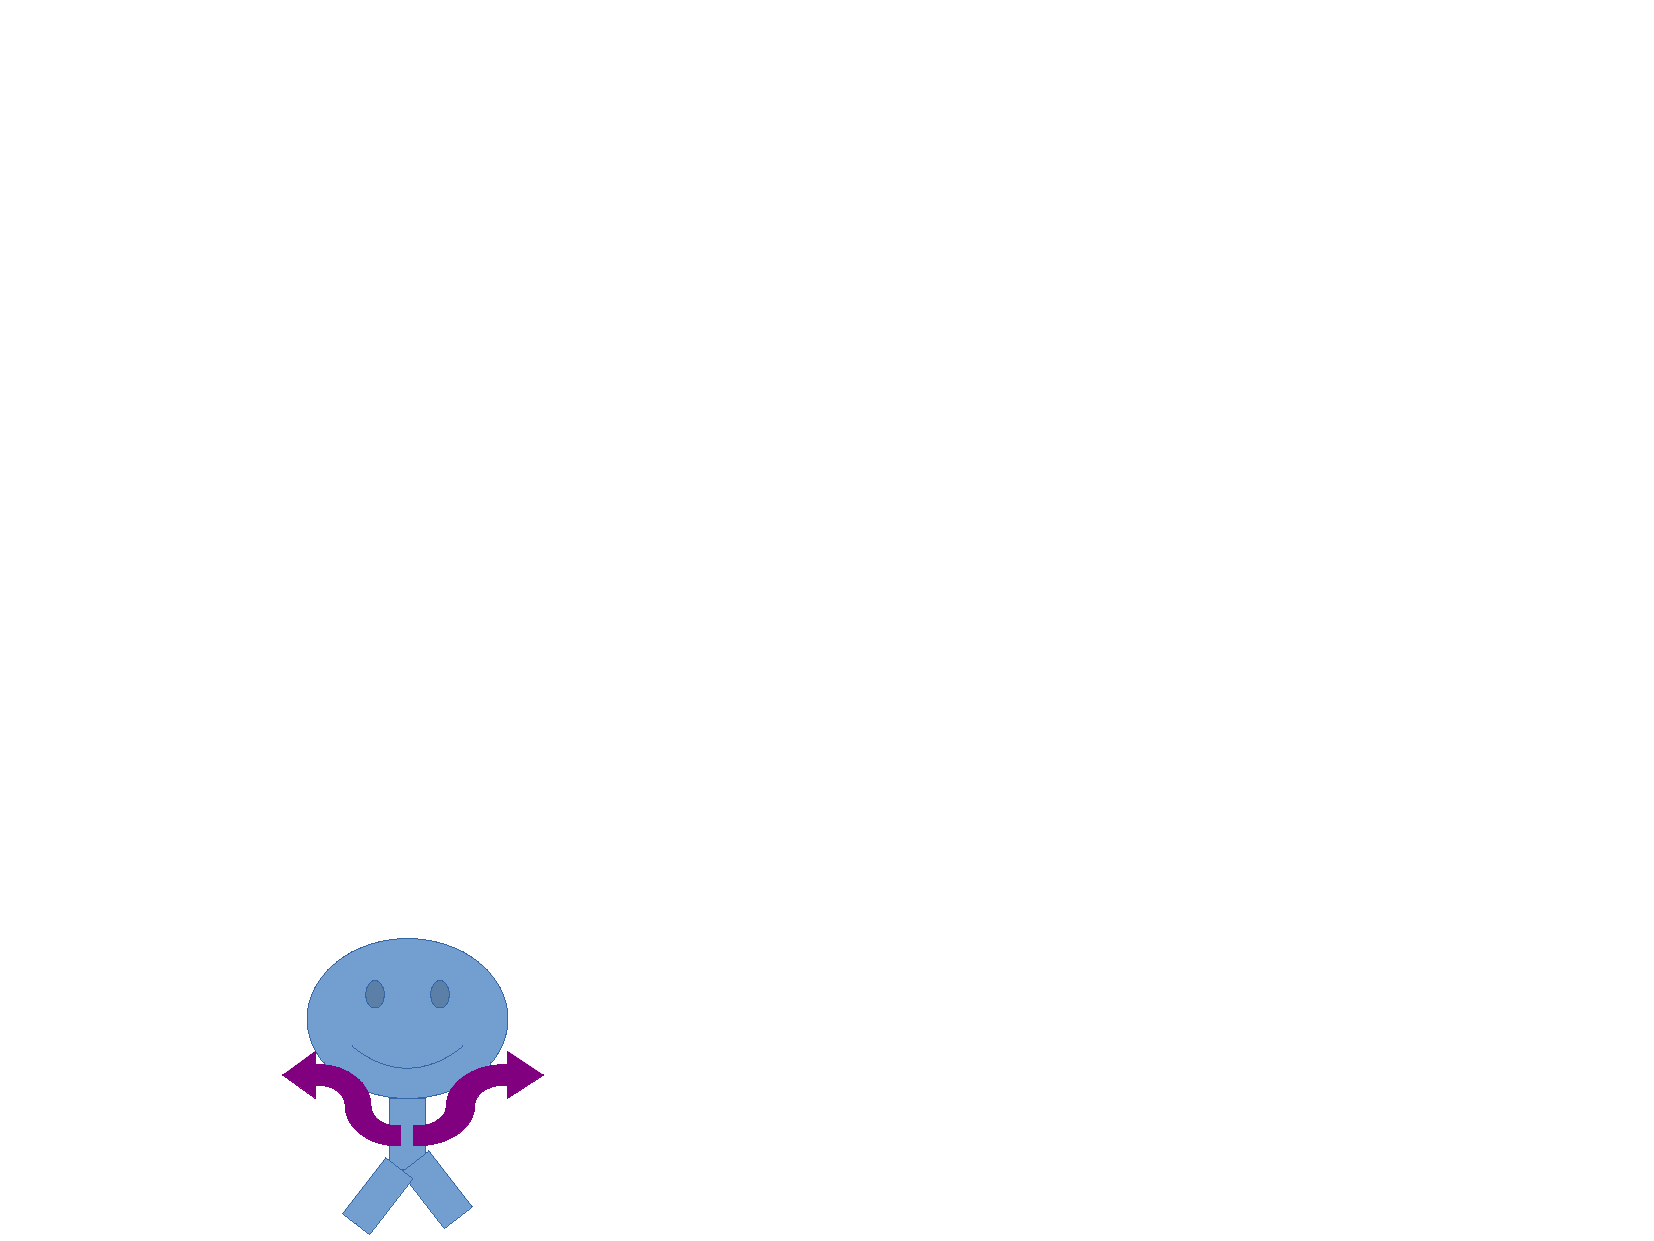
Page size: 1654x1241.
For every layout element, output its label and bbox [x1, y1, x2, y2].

text_box [282, 938, 544, 1235]
